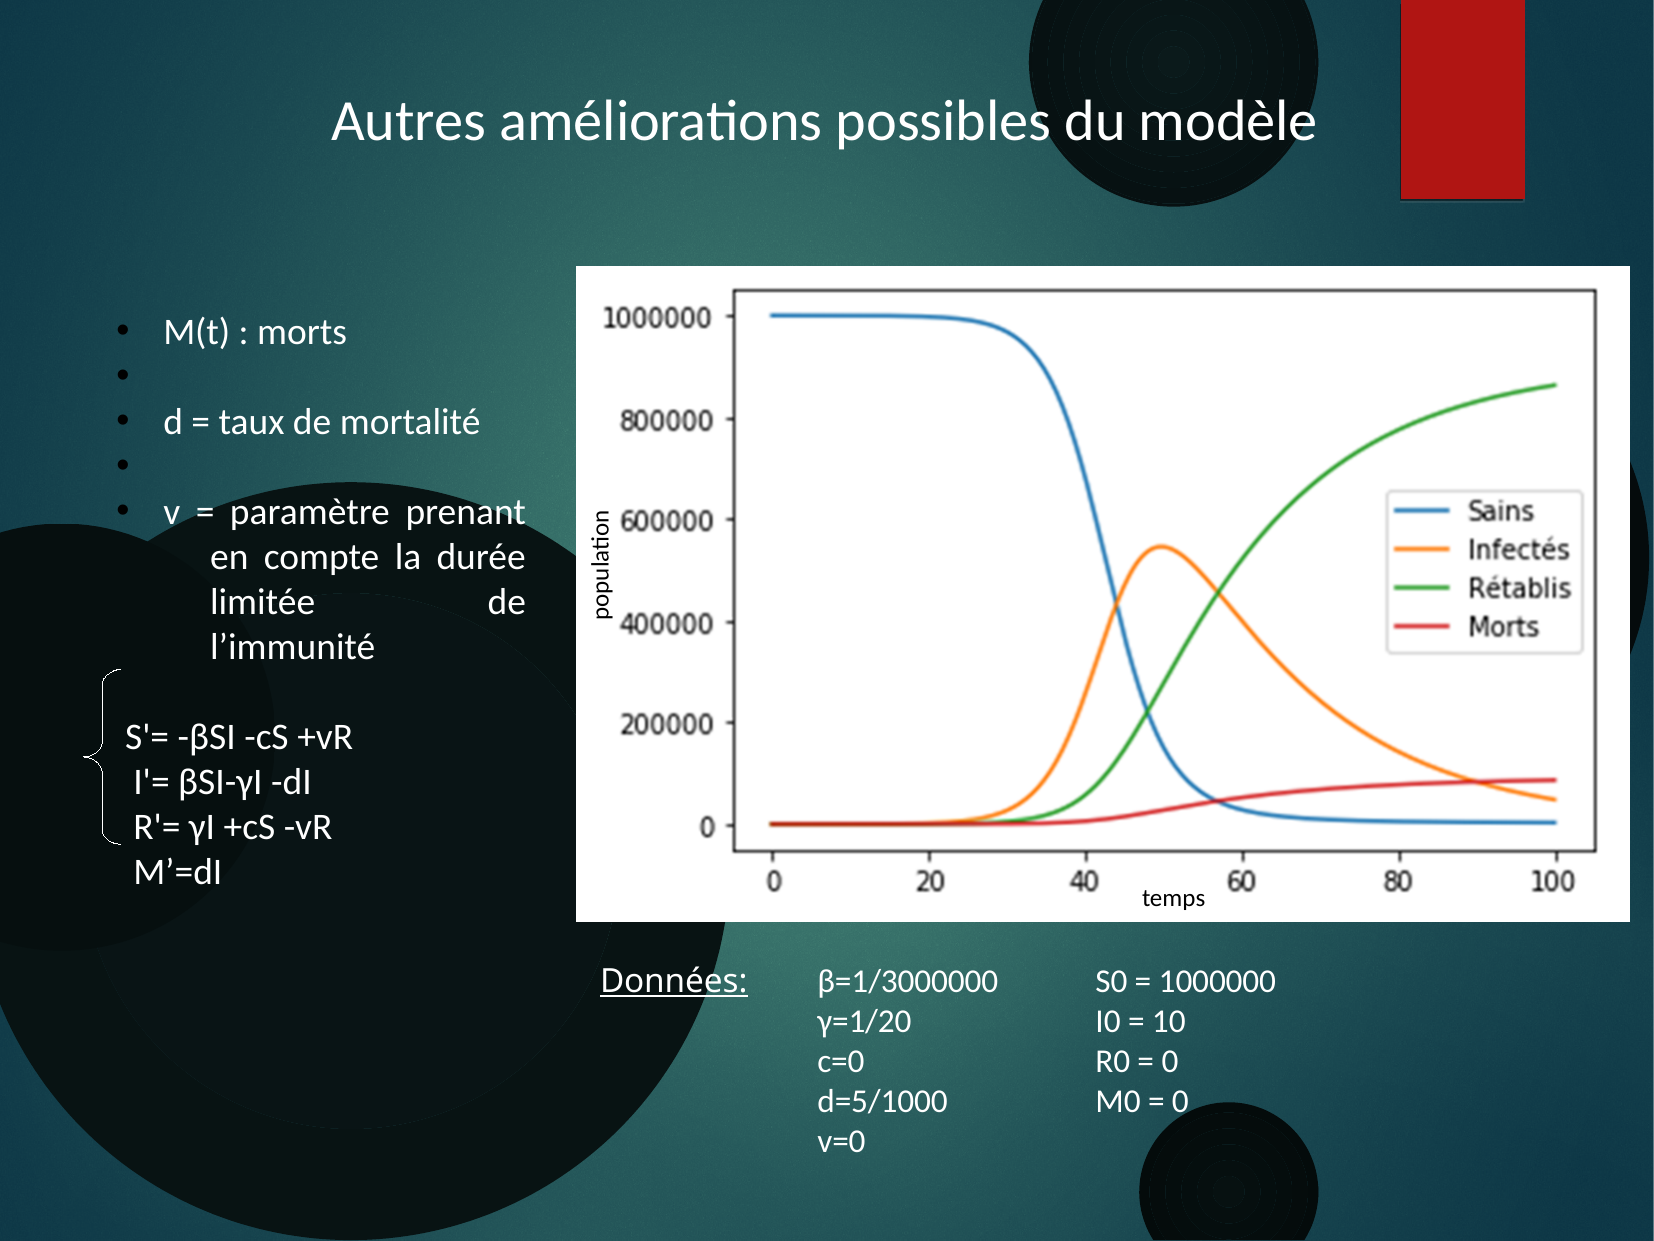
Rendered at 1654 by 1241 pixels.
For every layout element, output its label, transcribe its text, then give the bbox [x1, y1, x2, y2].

text_box Données: [585, 951, 770, 1008]
text_box temps [1127, 873, 1222, 919]
text_box Autres améliorations possibles du modèle [316, 75, 1399, 161]
text_box population [576, 494, 622, 636]
text_box M(t) : morts d = taux de mortalité v = paramètre prenant en compte la durée limitée de l’immunité S'= -βSI -cS +vR I'= βSI-γI -dI R'= γI +cS -vR M’=dI [101, 300, 541, 900]
picture [0, 1007, 342, 1241]
picture [0, 0, 1654, 1241]
text_box S0 = 1000000 I0 = 10 R0 = 0 M0 = 0 [1080, 951, 1399, 1126]
text_box β=1/3000000 γ=1/20 c=0 d=5/1000 v=0 [802, 951, 1127, 1166]
